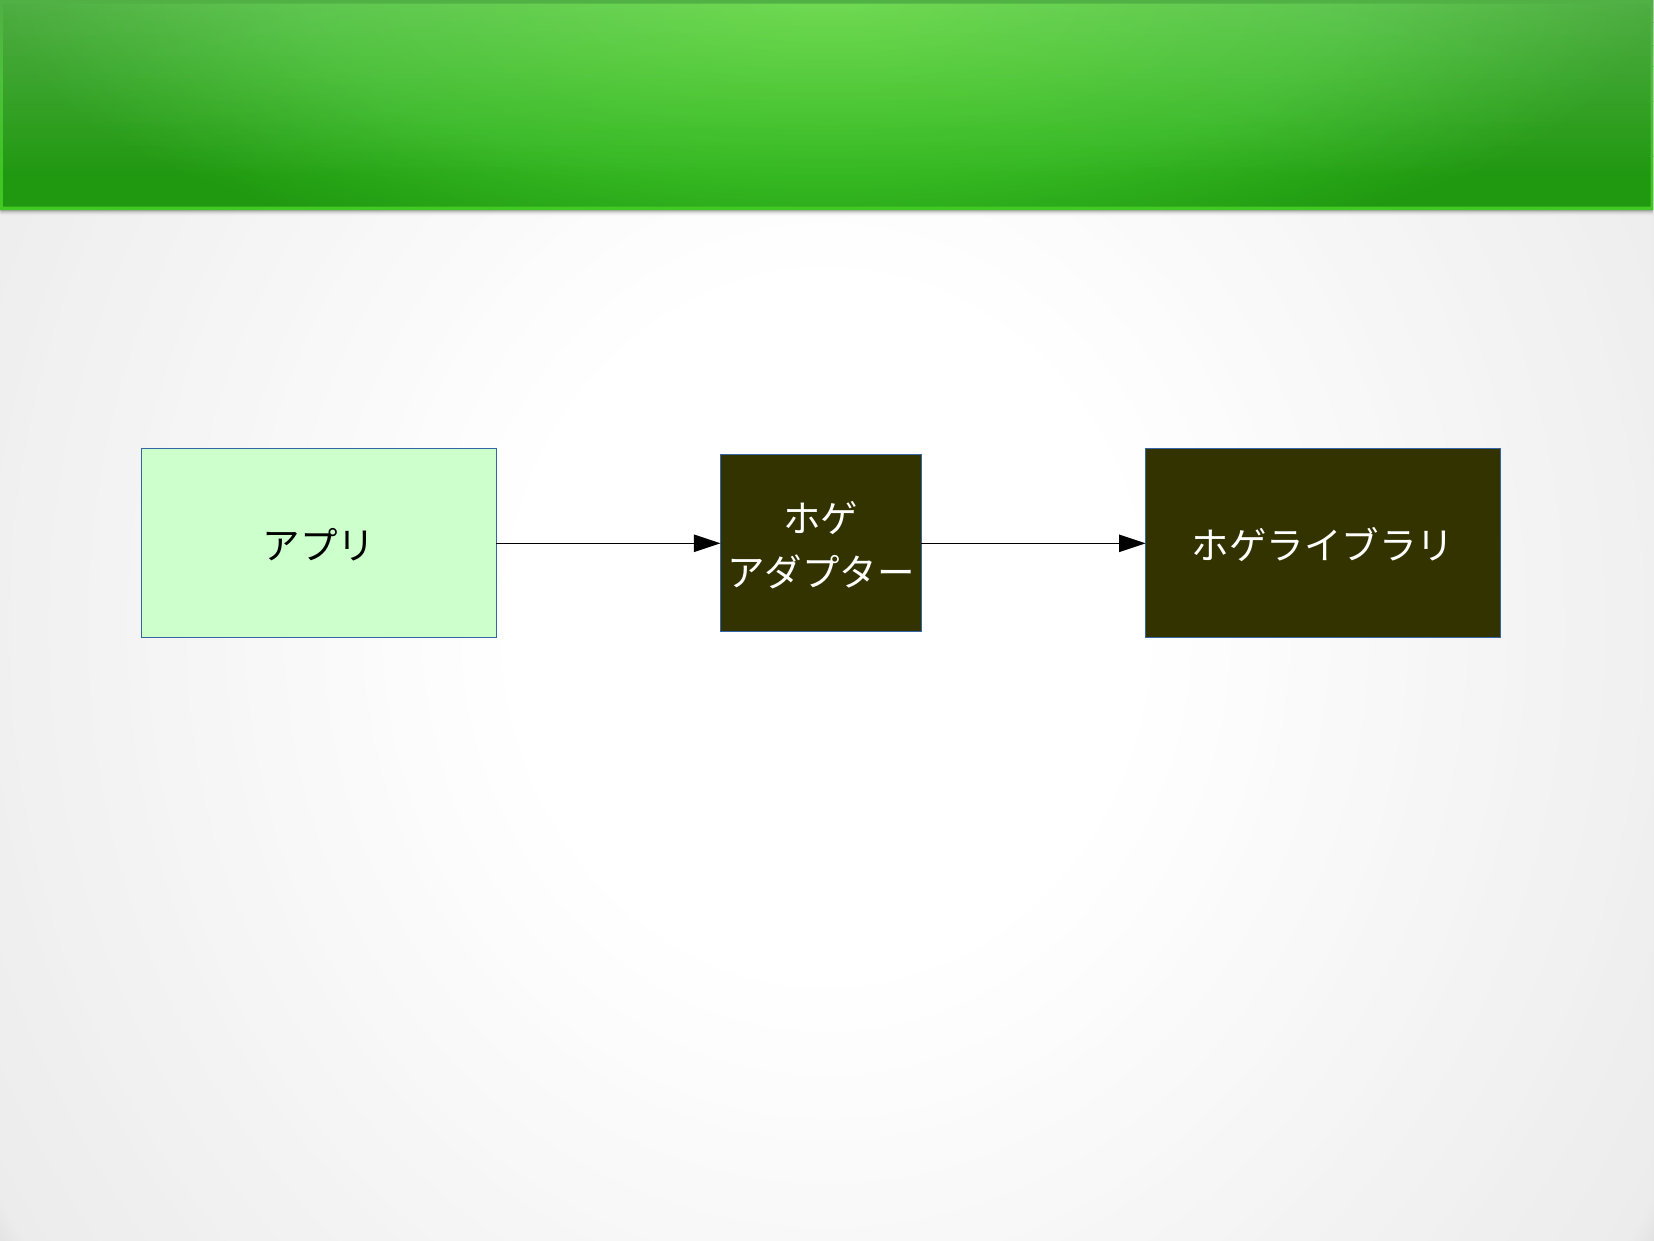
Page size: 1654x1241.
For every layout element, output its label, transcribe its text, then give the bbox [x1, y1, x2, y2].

text_box ホゲライブラリ [1145, 448, 1501, 638]
text_box ホゲ アダプター [720, 454, 922, 632]
text_box アプリ [141, 448, 497, 638]
